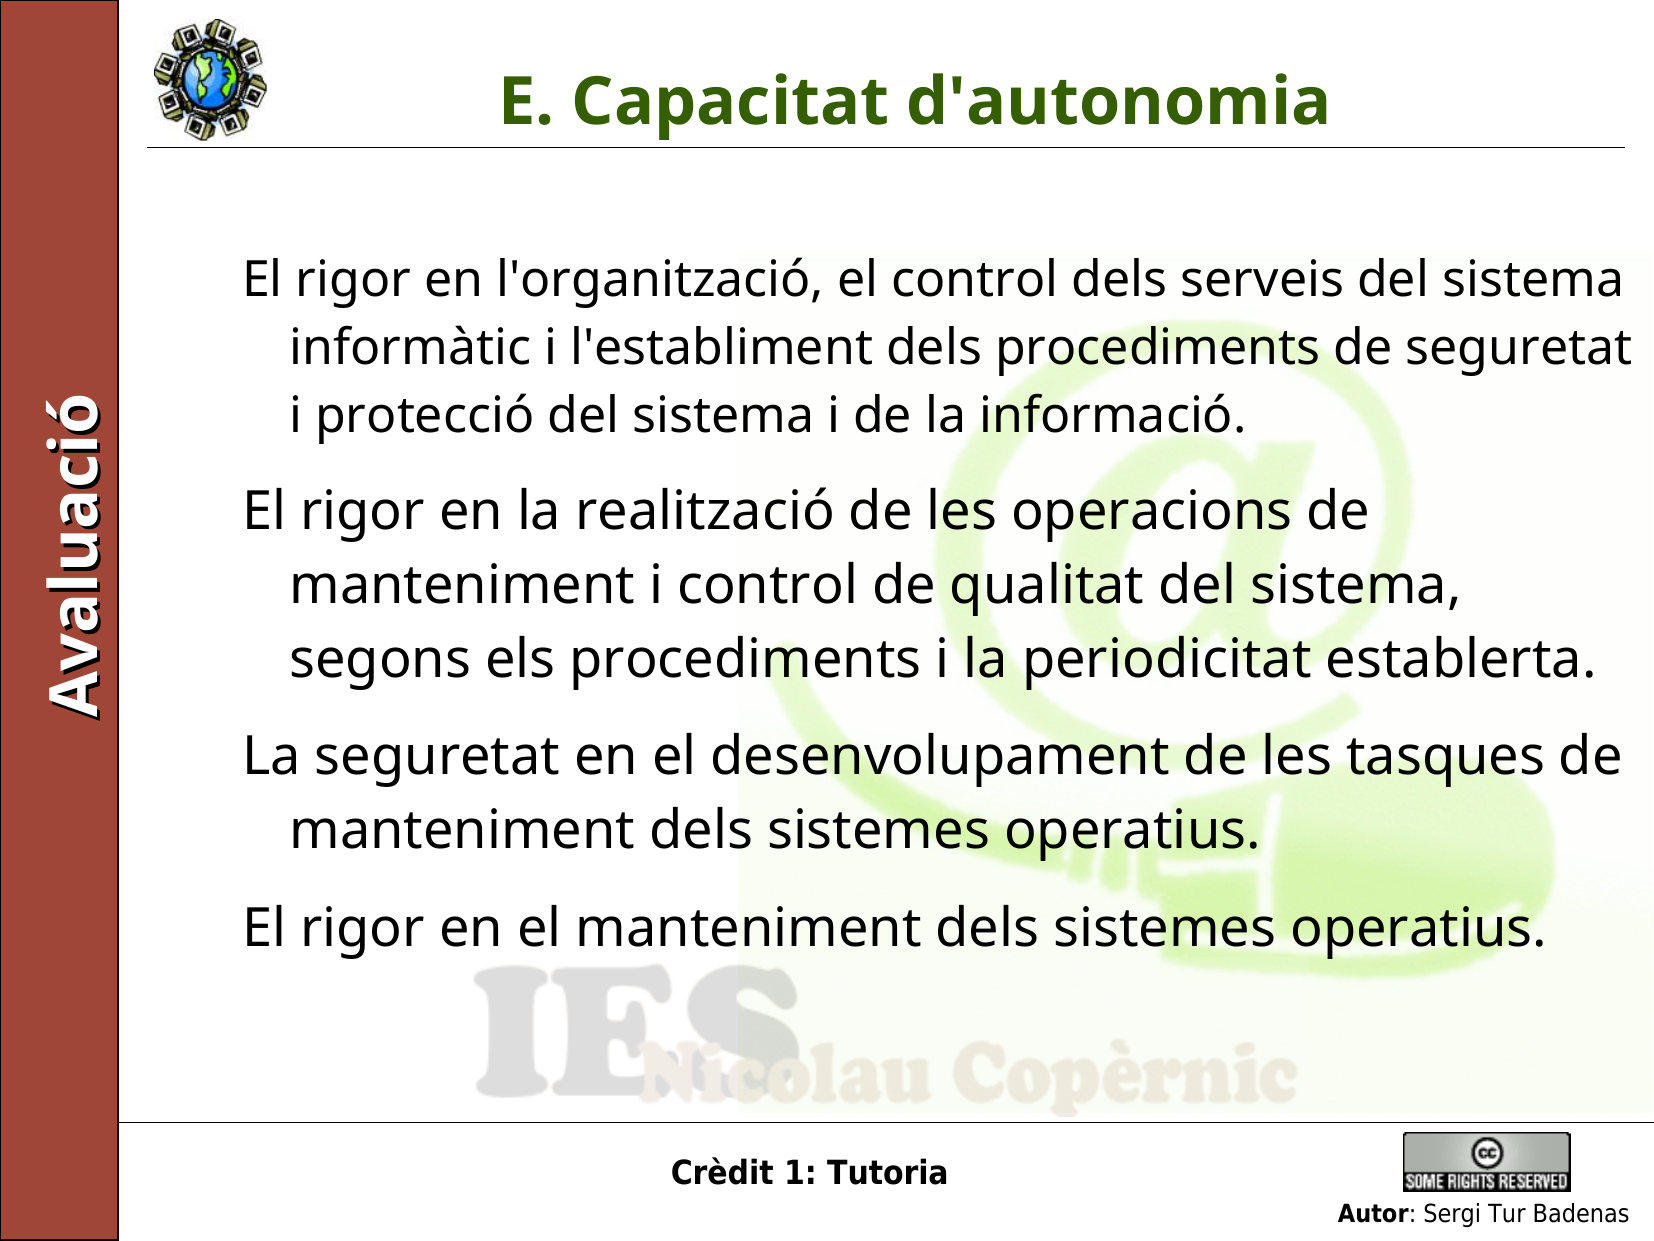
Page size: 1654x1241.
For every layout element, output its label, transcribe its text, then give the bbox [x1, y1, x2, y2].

title E. Capacitat d'autonomia [171, 56, 1654, 141]
picture [466, 252, 1654, 1117]
list El rigor en l'organització, el control dels serveis del sistema informàtic i l'establiment dels procediments de seguretat i protecció del sistema i de la informació. El rigor en la realització de les operacions de manteniment i control de qualitat del sistema, segons els procediments i la periodicitat establerta. La seguretat en el desenvolupament de les tasques de manteniment dels sistemes operatius. El rigor en el manteniment dels sistemes operatius. [147, 242, 1636, 1078]
picture [1403, 1132, 1571, 1192]
picture [154, 19, 268, 142]
